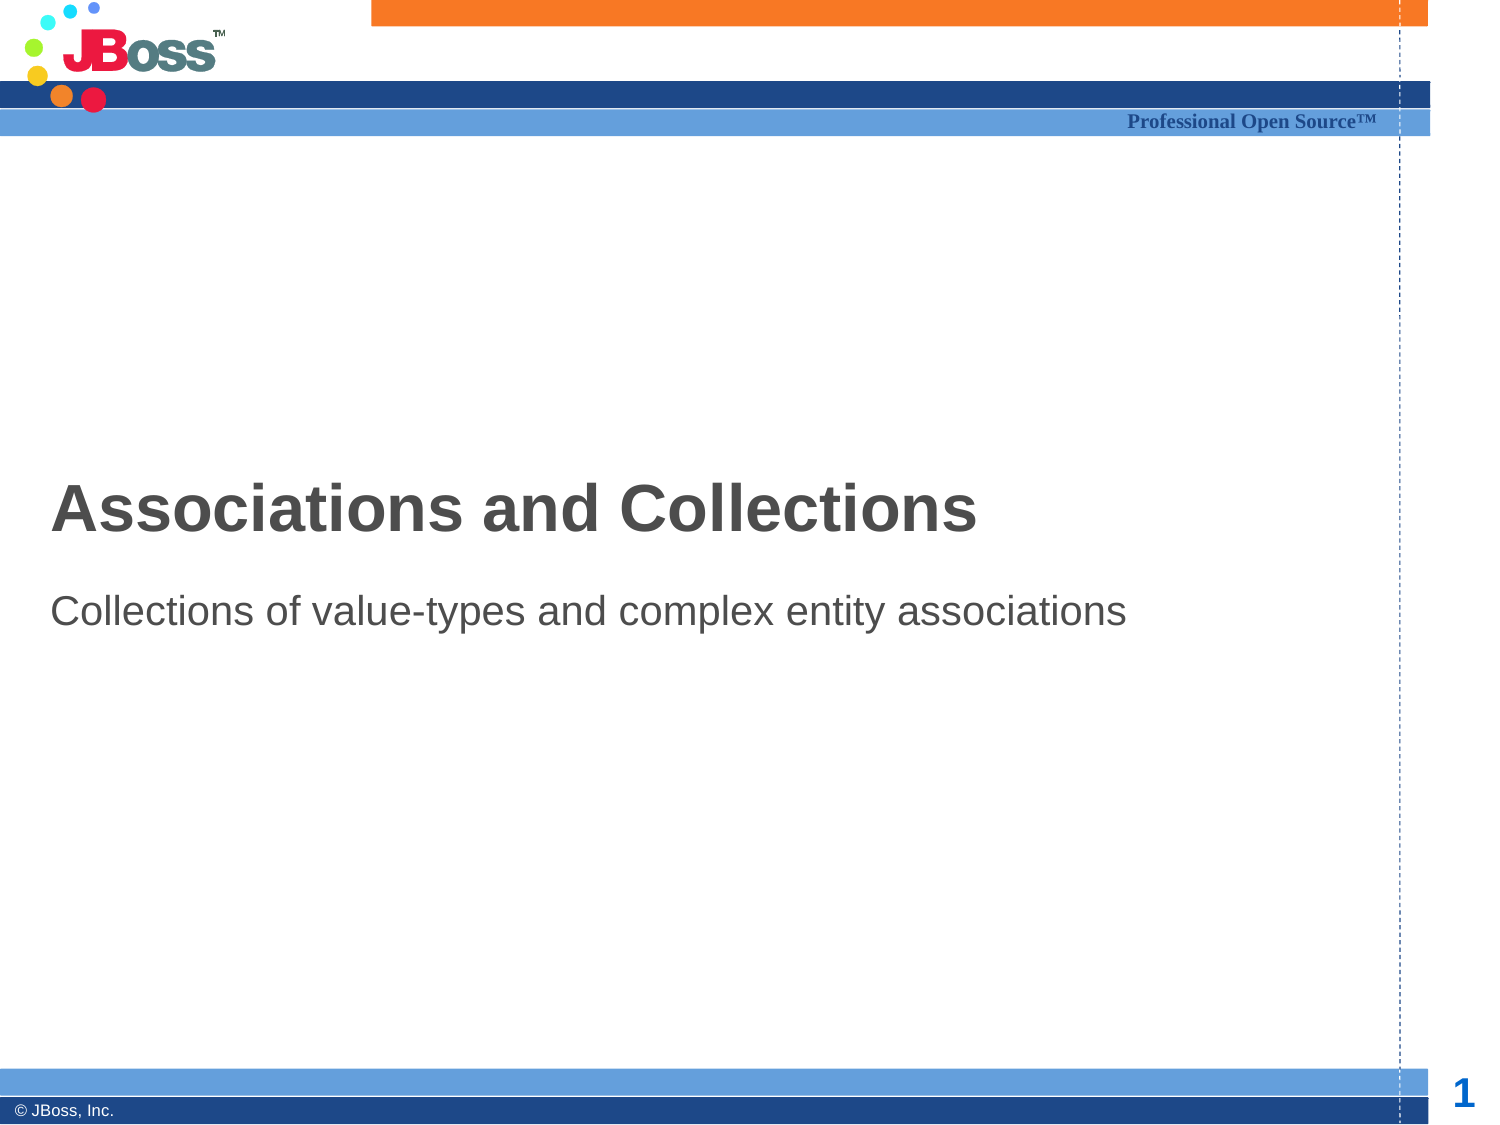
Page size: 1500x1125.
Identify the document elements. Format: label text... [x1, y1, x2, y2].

subtitle Collections of value-types and complex entity associations [49, 587, 1338, 663]
title Associations and Collections [49, 425, 1338, 587]
